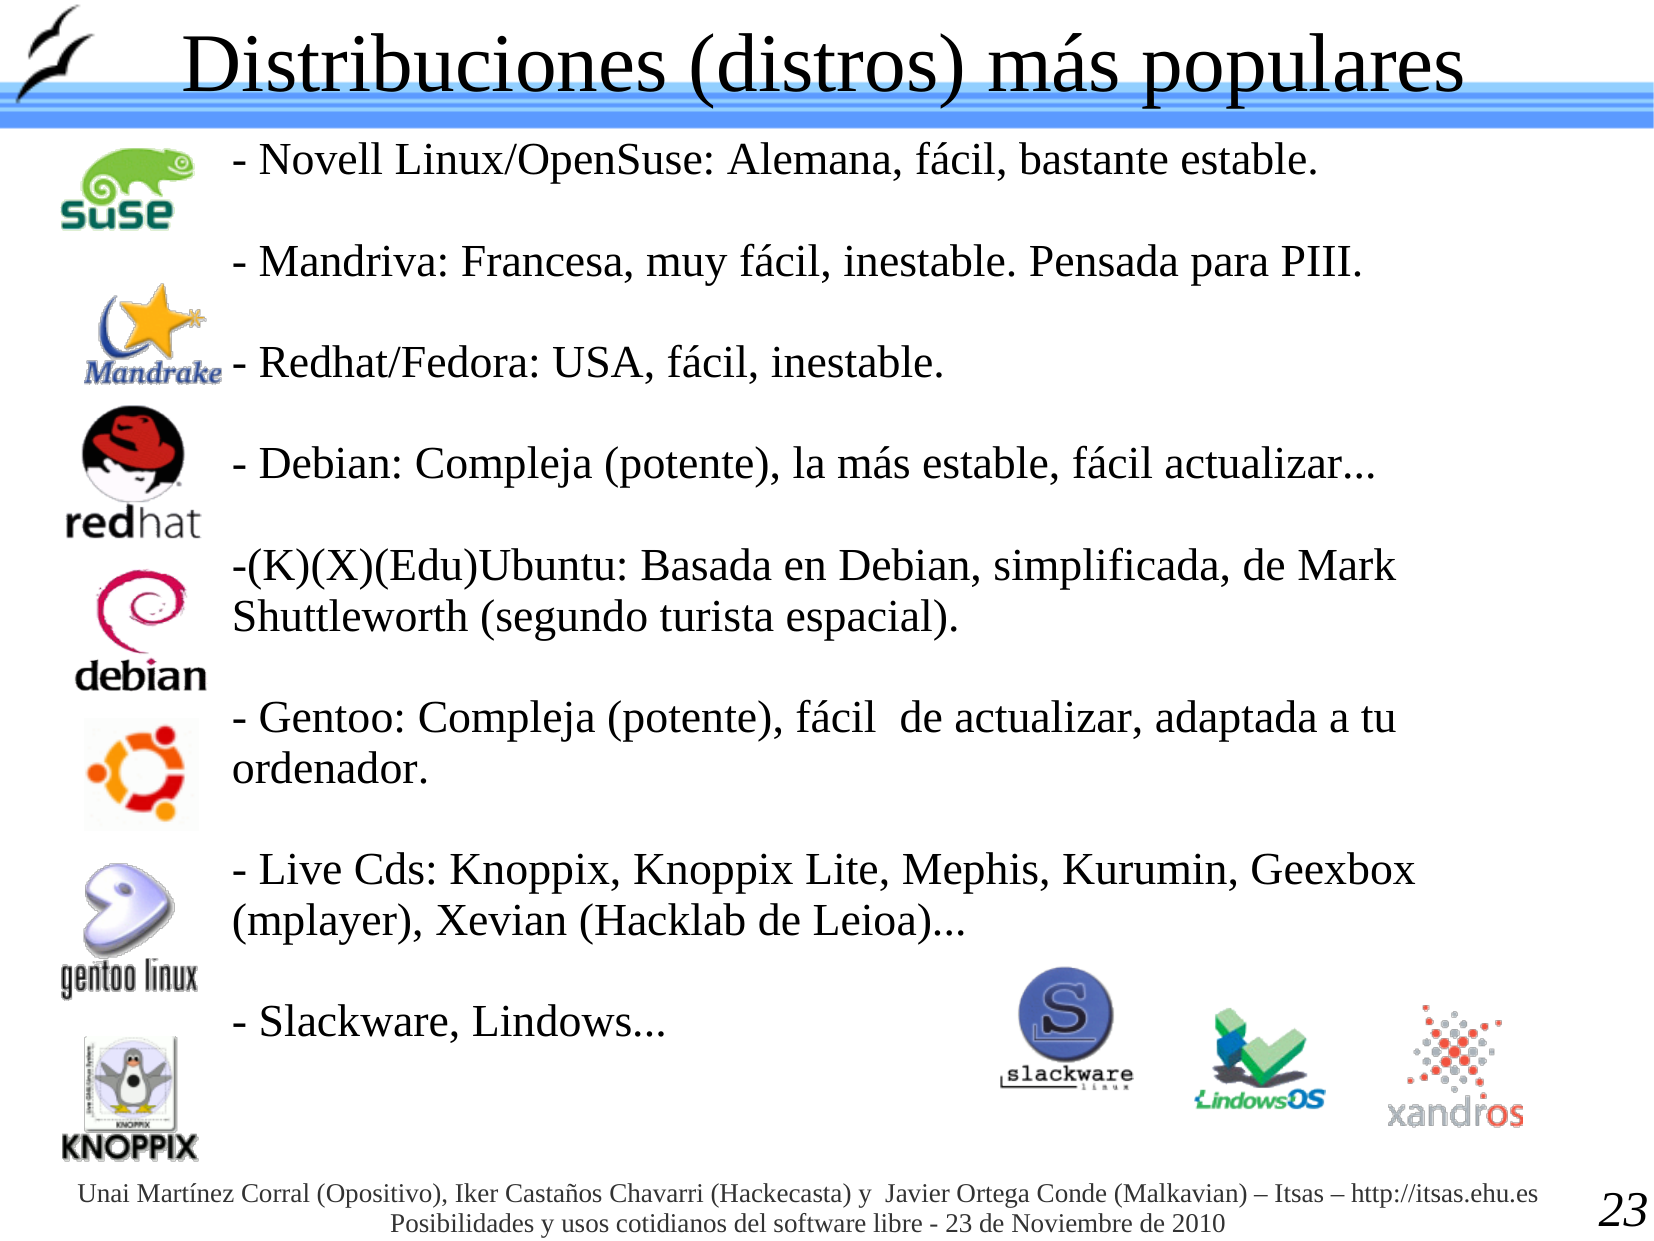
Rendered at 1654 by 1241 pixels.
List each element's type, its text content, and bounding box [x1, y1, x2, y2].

picture [1194, 1005, 1326, 1111]
text_box Distribuciones (distros) más populares [22, 16, 1628, 119]
text_box - Novell Linux/OpenSuse: Alemana, fácil, bastante estable. - Mandriva: Francesa, muy fácil, inestable. Pensada para PIII. - Redhat/Fedora: USA, fácil, inestable. - Debian: Compleja (potente), la más estable, fácil actualizar... -(K)(X)(Edu)Ubuntu: Basada en Debian, simplificada, de Mark Shuttleworth (segundo turista espacial). - Gentoo: Compleja (potente), fácil de actualizar, adaptada a tu ordenador. - Live Cds: Knoppix, Knoppix Lite, Mephis, Kurumin, Geexbox (mplayer), Xevian (Hacklab de Leioa)... - Slackware, Lindows... [231, 133, 1568, 1241]
picture [1000, 965, 1134, 1092]
picture [84, 718, 199, 831]
picture [72, 567, 210, 693]
picture [62, 1036, 200, 1163]
picture [65, 405, 202, 540]
picture [1387, 1004, 1523, 1129]
picture [0, 0, 1654, 133]
picture [60, 147, 196, 232]
picture [60, 861, 199, 1001]
picture [84, 281, 223, 385]
